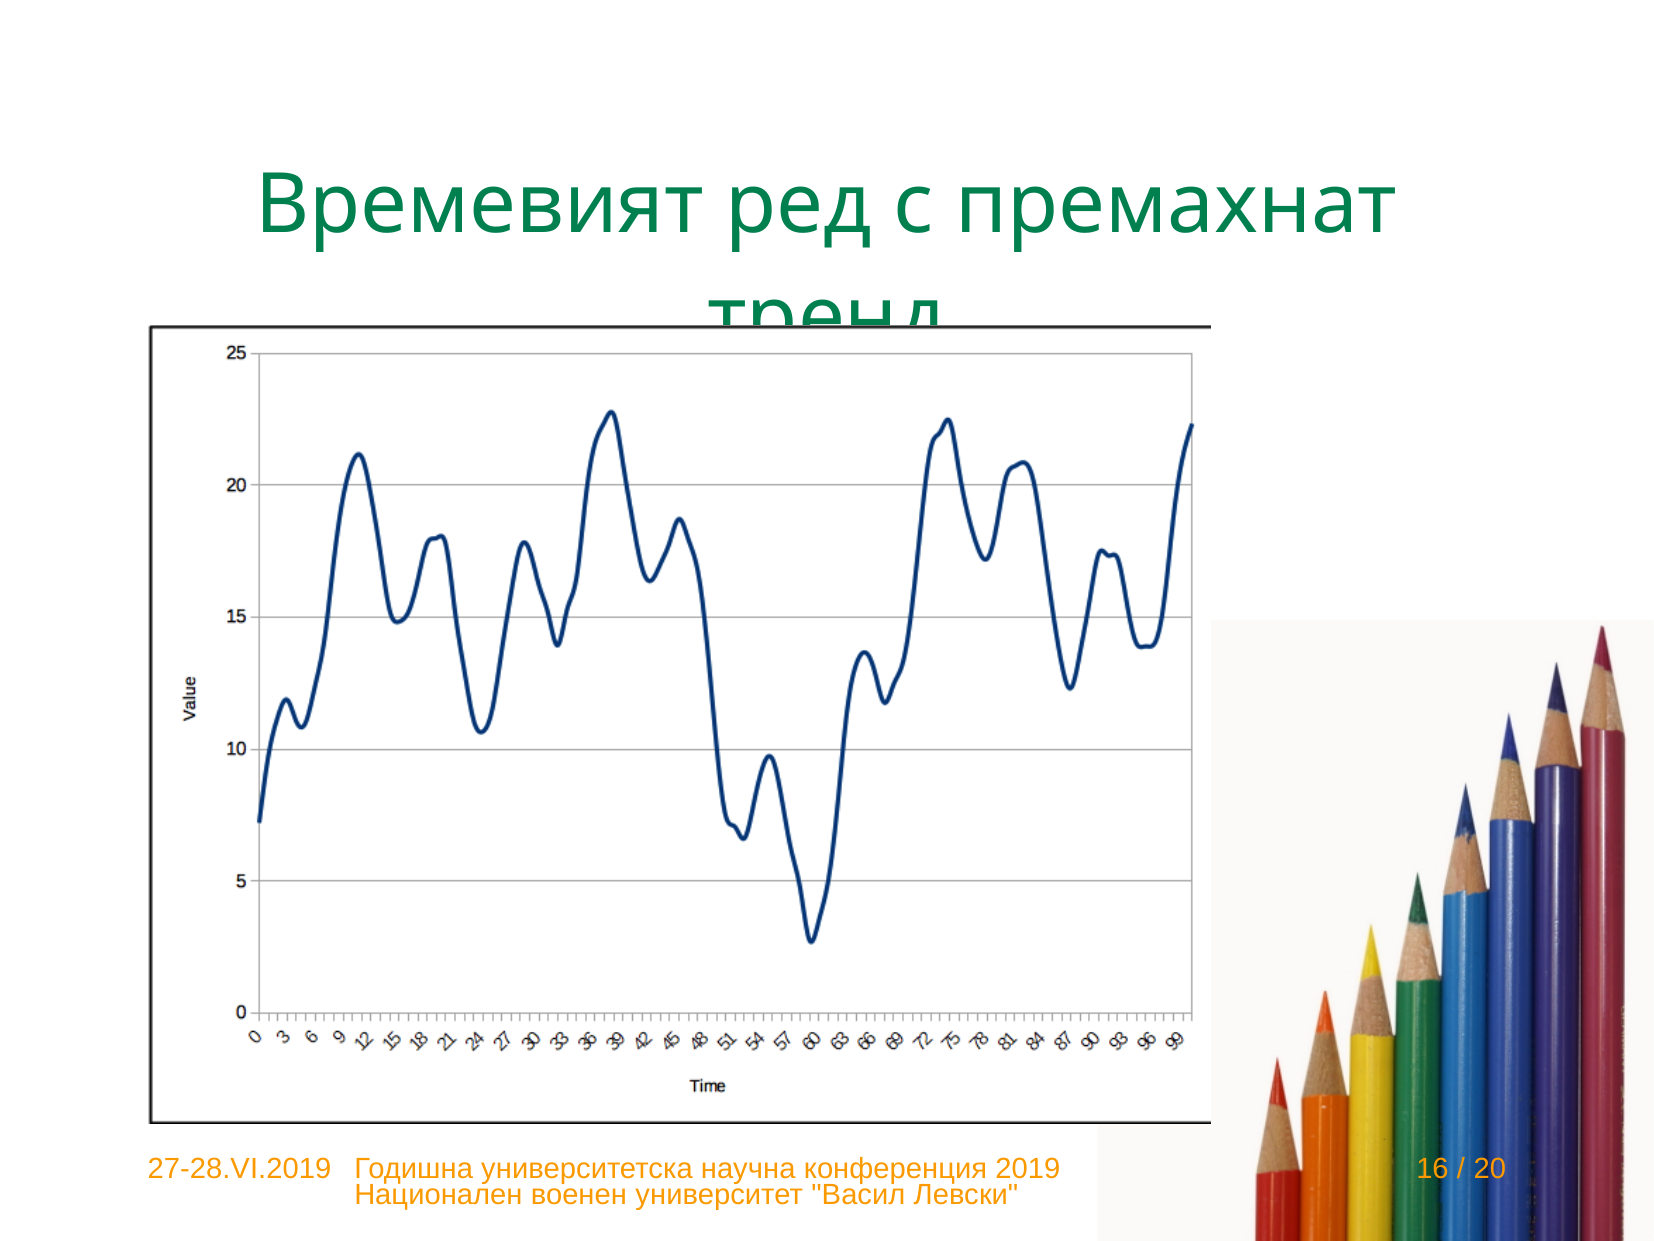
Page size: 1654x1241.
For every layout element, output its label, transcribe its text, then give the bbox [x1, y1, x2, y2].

picture [0, 0, 1654, 1241]
title Времевият ред с премахнат тренд [147, 153, 1506, 361]
